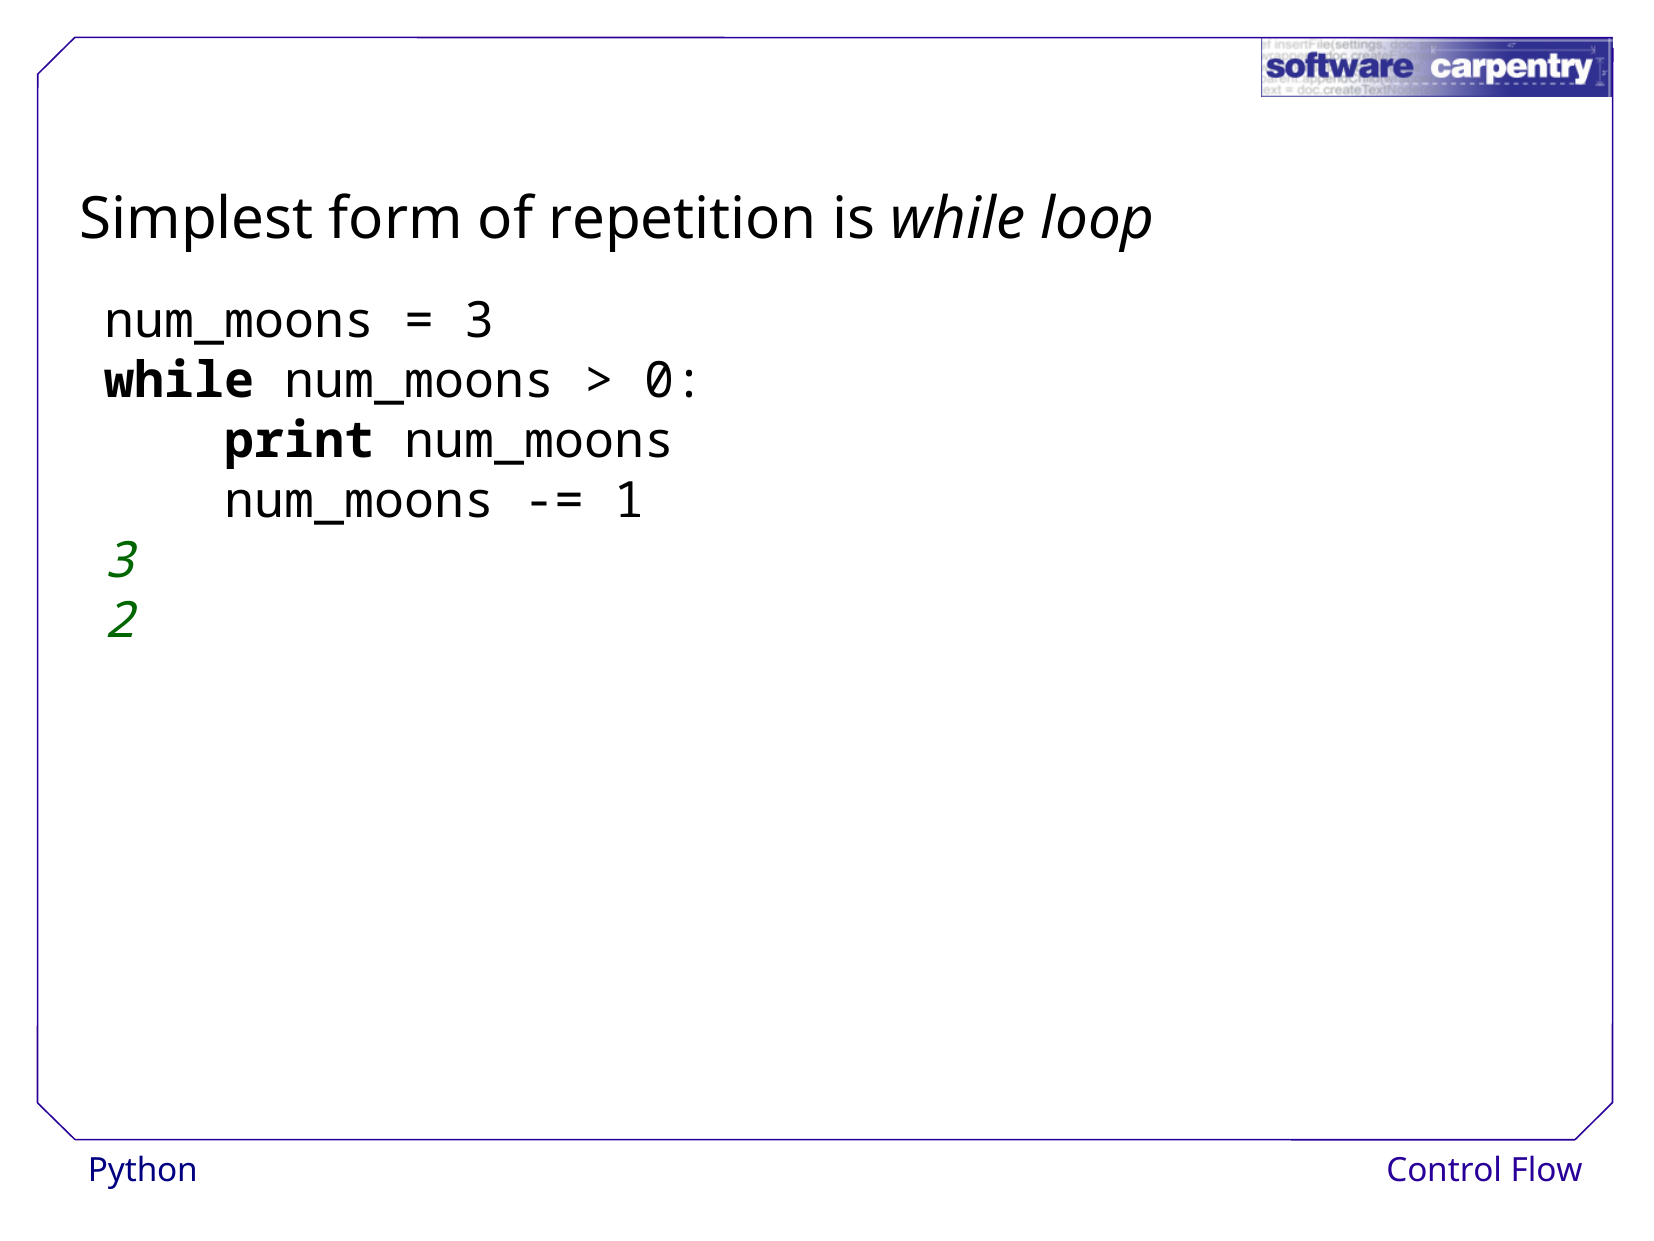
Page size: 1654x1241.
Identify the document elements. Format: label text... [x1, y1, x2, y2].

text_box num_moons = 3 while num_moons > 0: print num_moons num_moons -= 1 3 2 [89, 279, 1512, 715]
text_box Simplest form of repetition is while loop [65, 138, 1320, 259]
picture [1261, 39, 1613, 97]
